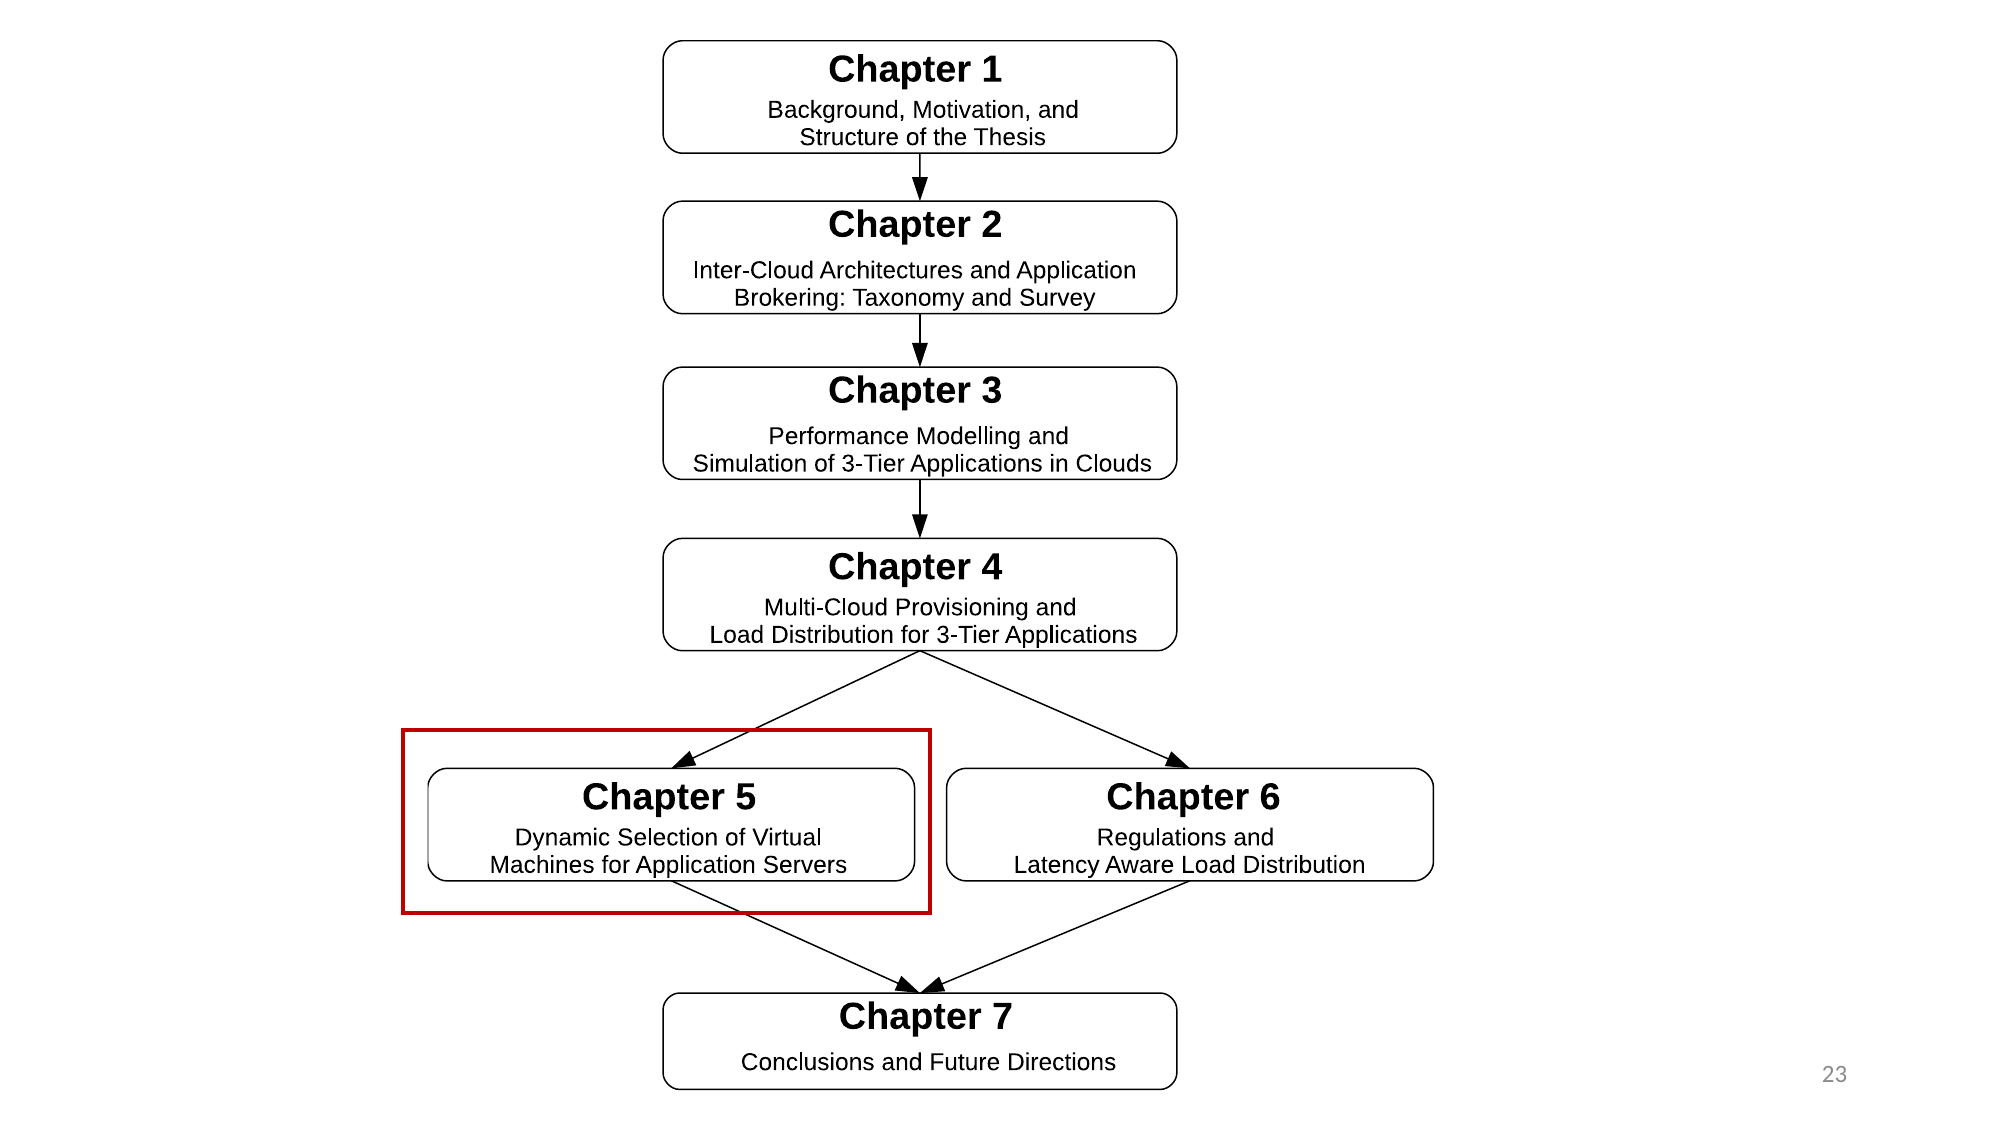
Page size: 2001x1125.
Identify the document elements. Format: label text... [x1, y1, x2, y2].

slide_number <number> [1412, 1042, 1863, 1103]
picture [427, 40, 1439, 1095]
picture [427, 732, 928, 911]
